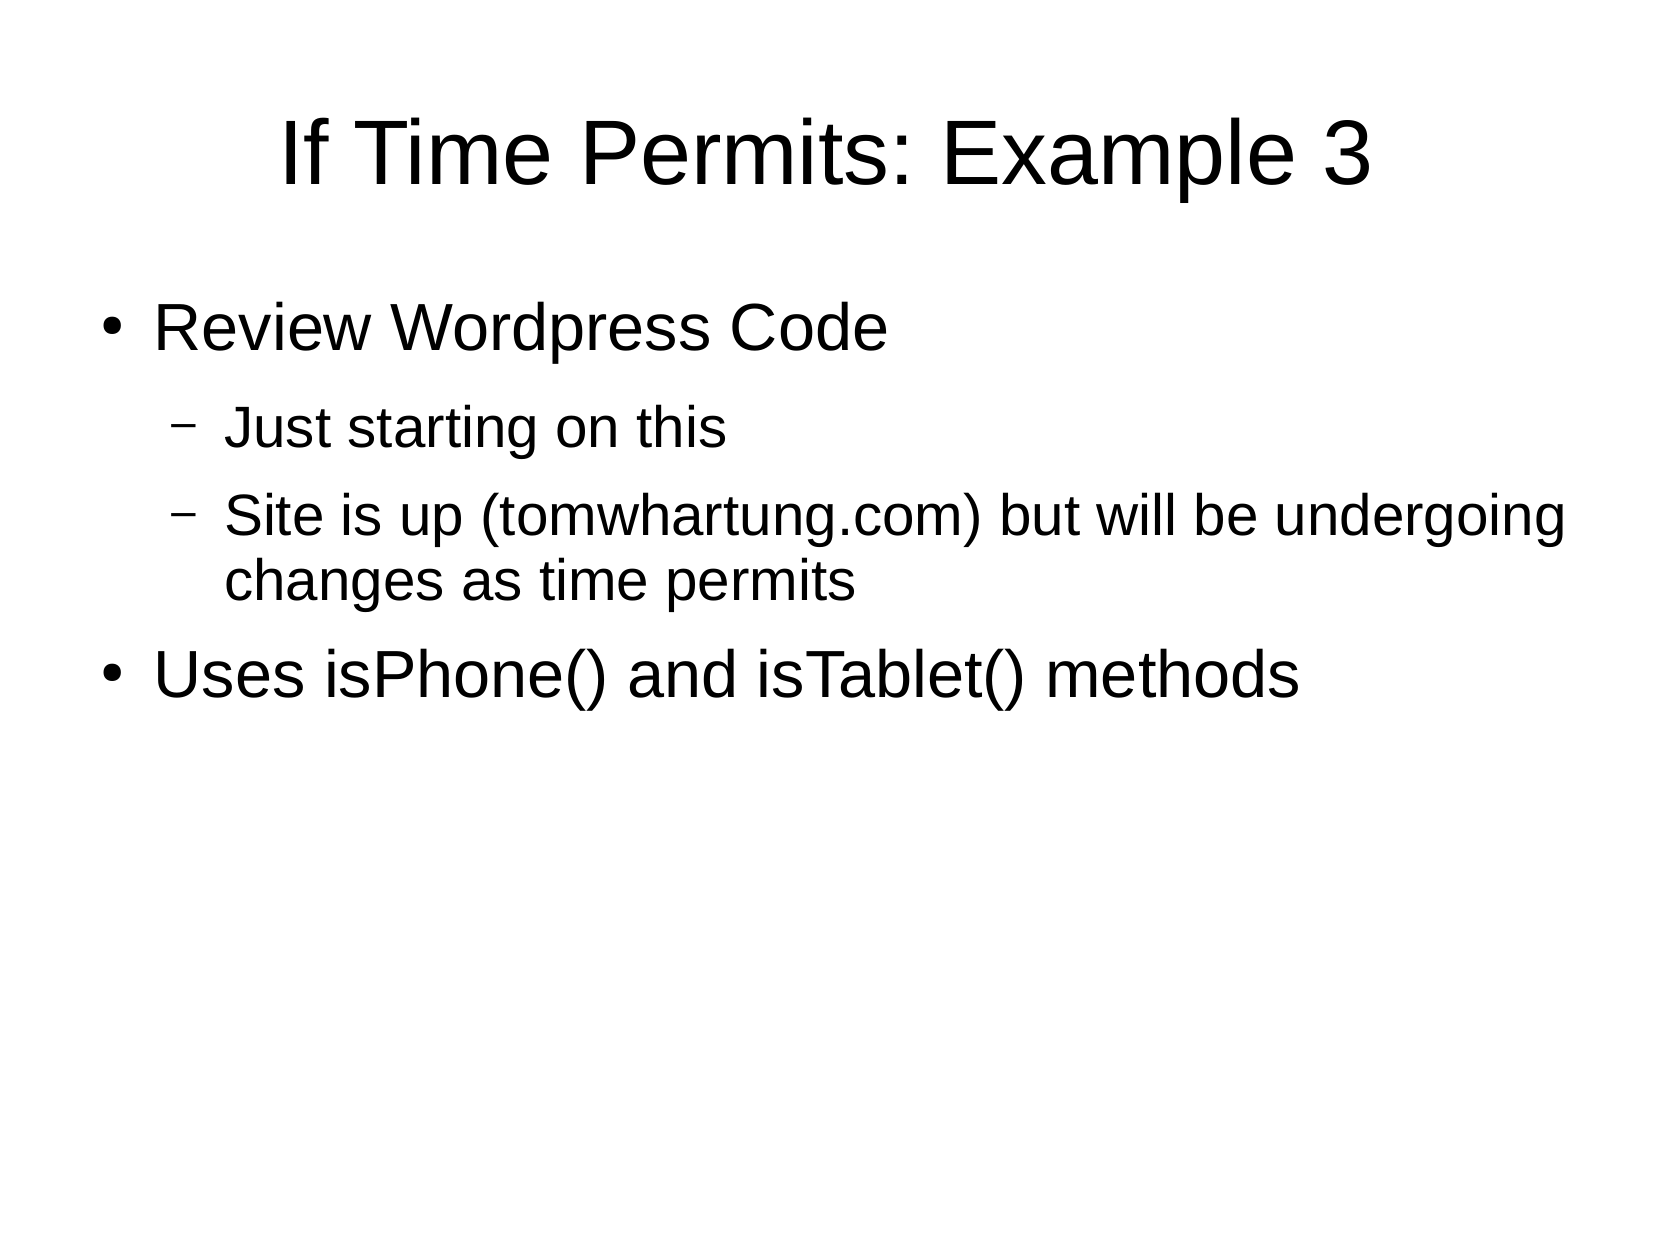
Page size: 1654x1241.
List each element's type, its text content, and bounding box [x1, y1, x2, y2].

list Review Wordpress Code Just starting on this Site is up (tomwhartung.com) but will be undergoing changes as time permits Uses isPhone() and isTablet() methods [82, 290, 1571, 1010]
title If Time Permits: Example 3 [82, 49, 1571, 257]
